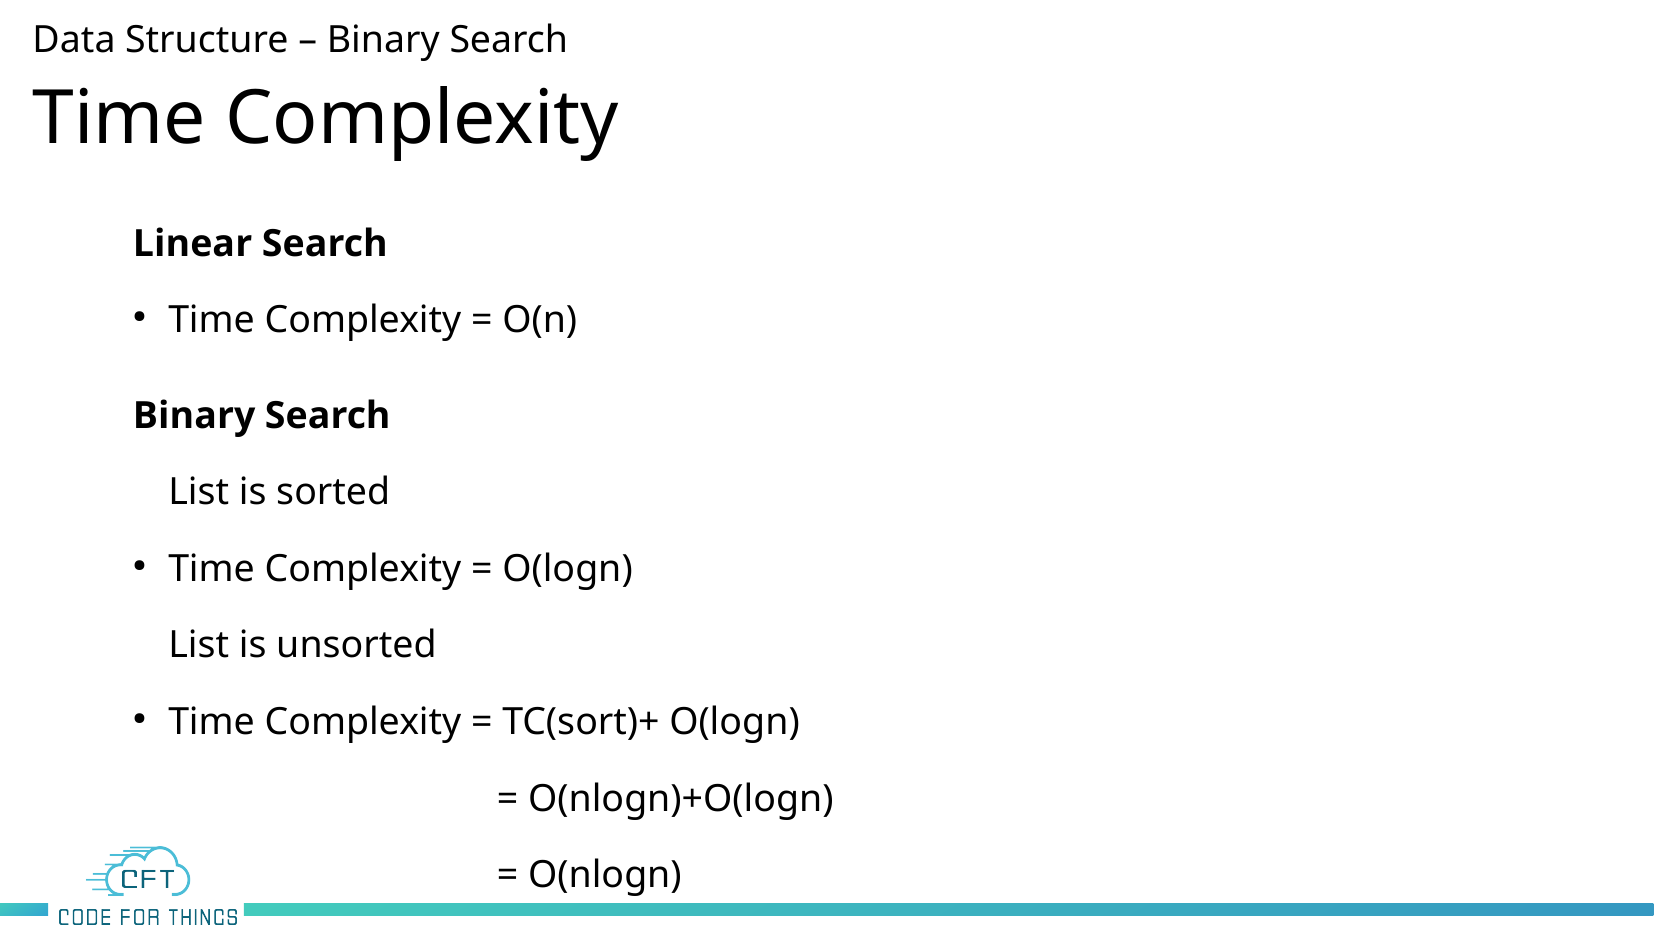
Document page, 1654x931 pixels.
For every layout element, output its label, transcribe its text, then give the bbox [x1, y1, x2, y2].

text_box Binary Search List is sorted Time Complexity = O(logn) List is unsorted Time Complexity = TC(sort)+ O(logn) = O(nlogn)+O(logn) = O(nlogn) [118, 355, 1134, 828]
title Data Structure – Binary Search Time Complexity [32, 12, 1184, 166]
text_box Linear Search Time Complexity = O(n) [118, 183, 792, 329]
picture [59, 846, 237, 925]
